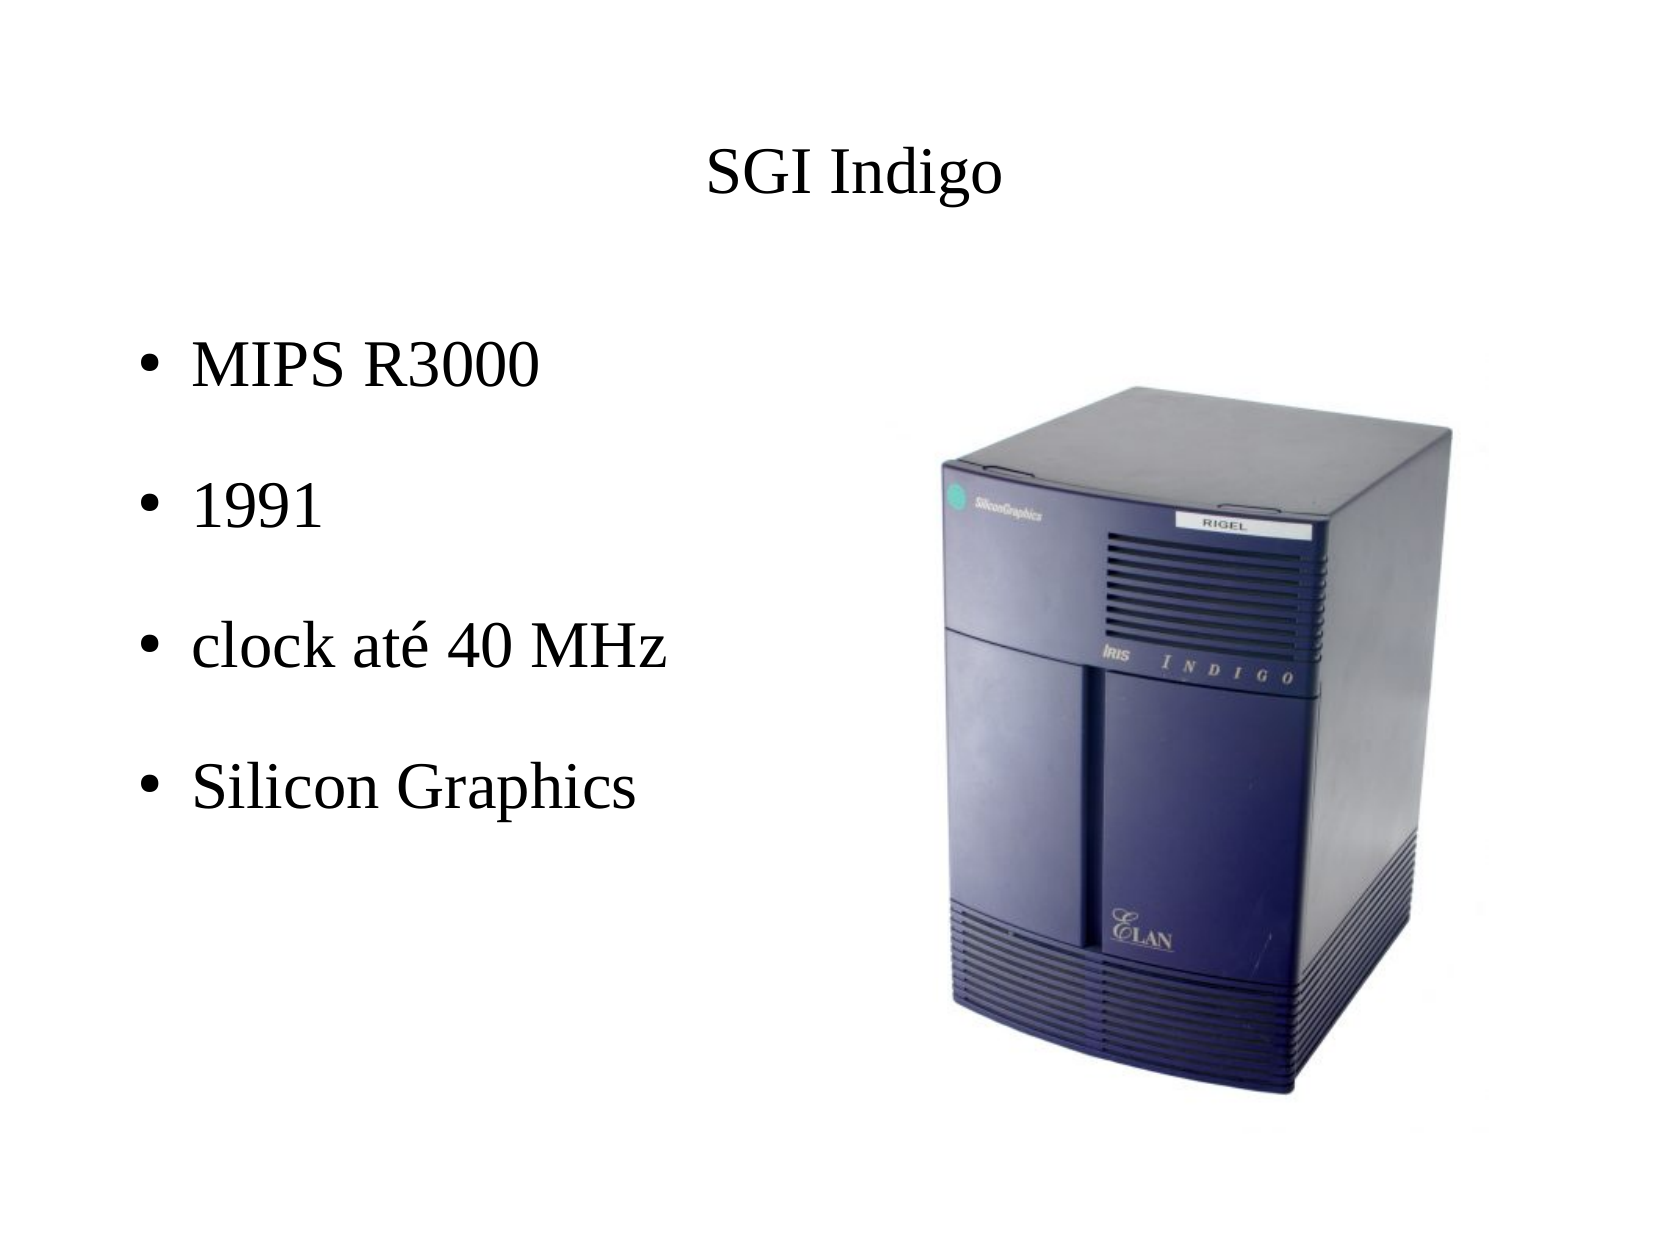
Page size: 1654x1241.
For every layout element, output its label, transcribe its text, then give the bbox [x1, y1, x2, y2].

picture [885, 352, 1489, 1134]
title SGI Indigo [82, 49, 1571, 257]
list MIPS R3000 1991 clock até 40 MHz Silicon Graphics [82, 290, 1571, 1010]
